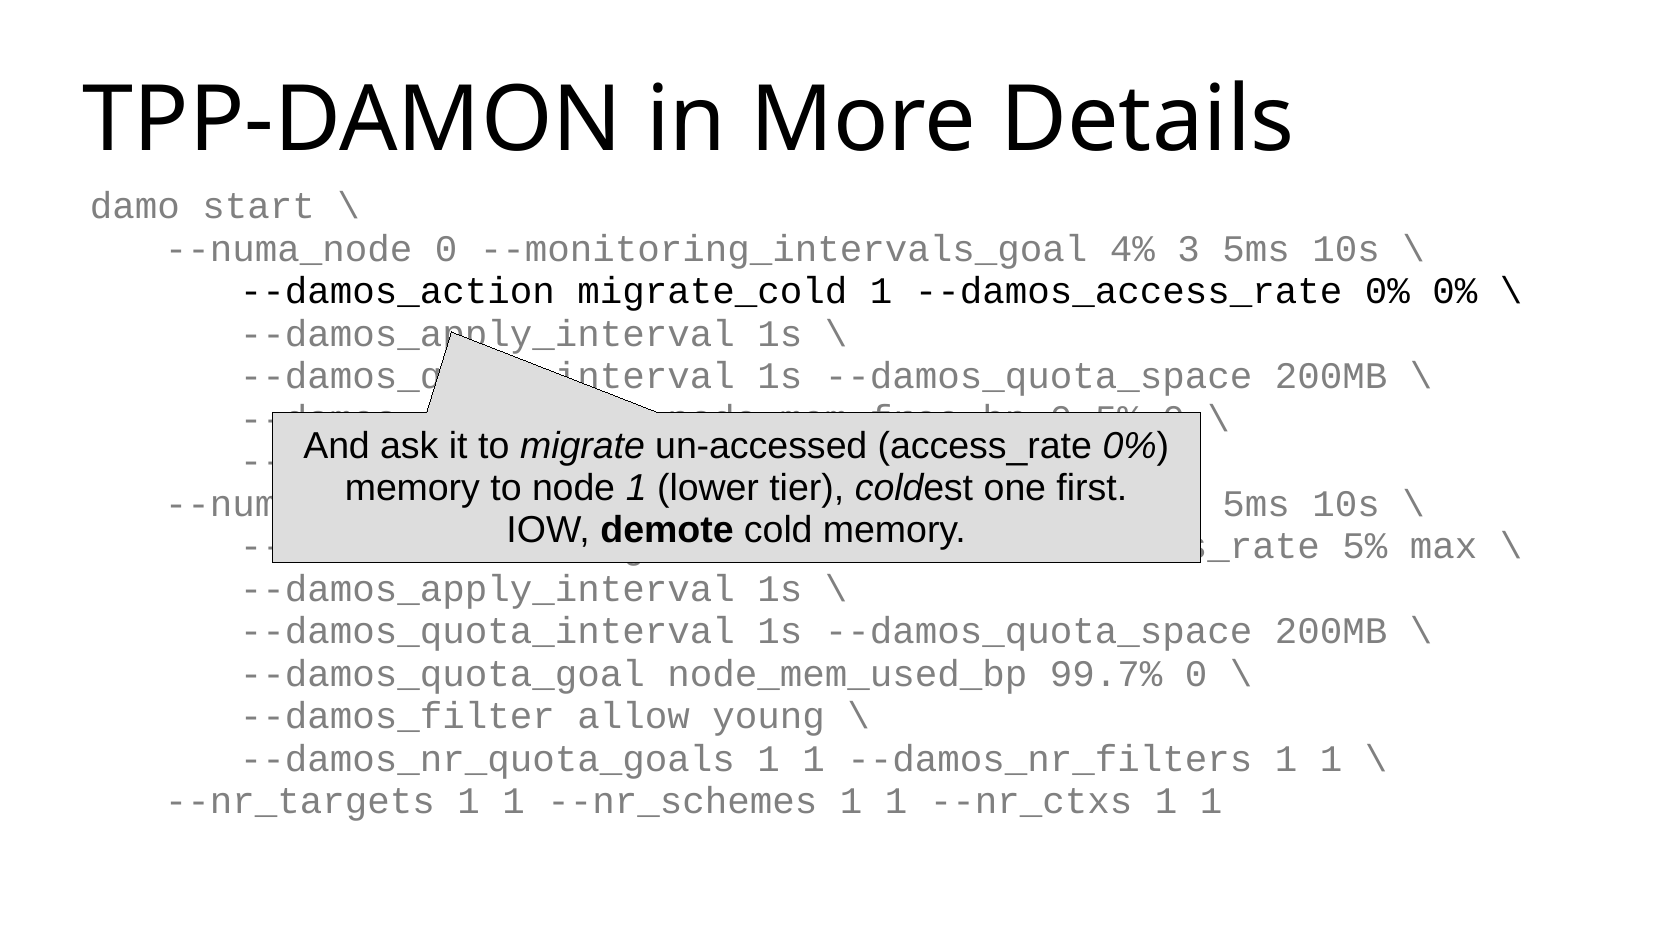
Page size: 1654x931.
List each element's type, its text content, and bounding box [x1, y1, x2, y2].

text_box And ask it to migrate un-accessed (access_rate 0%) memory to node 1 (lower tier), coldest one first. IOW, demote cold memory. [272, 331, 1201, 563]
text_box damo start \ --numa_node 0 --monitoring_intervals_goal 4% 3 5ms 10s \ --damos_action migrate_cold 1 --damos_access_rate 0% 0% \ --damos_apply_interval 1s \ --damos_quota_interval 1s --damos_quota_space 200MB \ --damos_quota_goal node_mem_free_bp 0.5% 0 \ --damos_filter reject young \ --numa_node 1 --monitoring_intervals_goal 4% 3 5ms 10s \ --damos_action migrate_hot 0 --damos_access_rate 5% max \ --damos_apply_interval 1s \ --damos_quota_interval 1s --damos_quota_space 200MB \ --damos_quota_goal node_mem_used_bp 99.7% 0 \ --damos_filter allow young \ --damos_nr_quota_goals 1 1 --damos_nr_filters 1 1 \ --nr_targets 1 1 --nr_schemes 1 1 --nr_ctxs 1 1 [75, 179, 1550, 833]
title TPP-DAMON in More Details [82, 37, 1571, 193]
